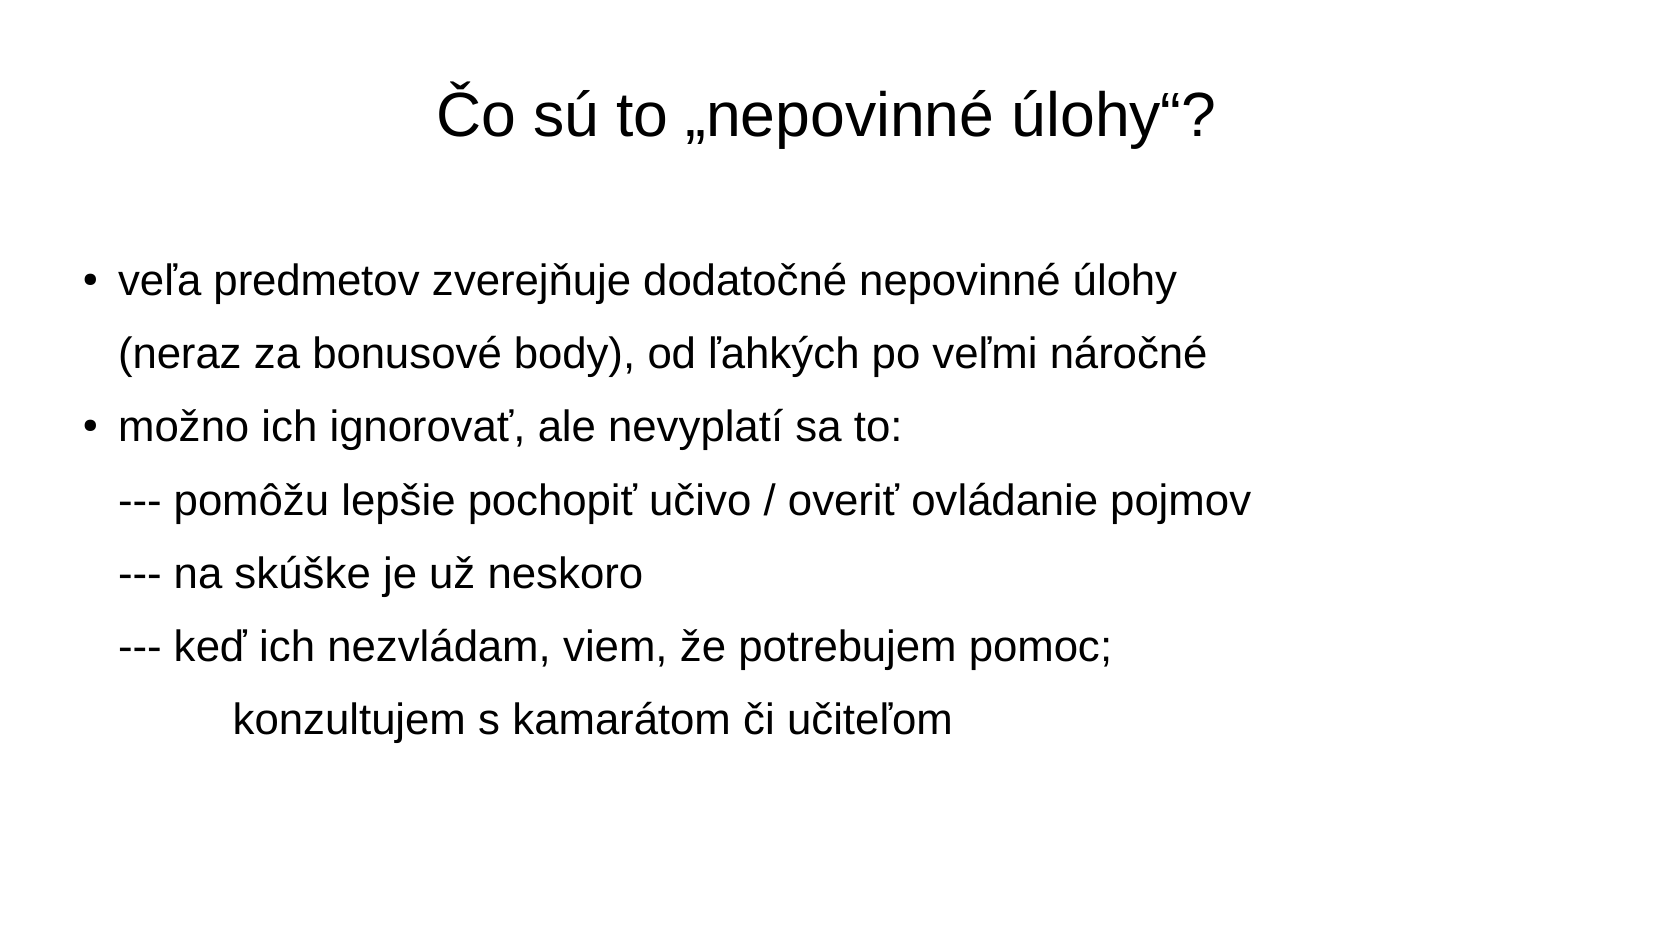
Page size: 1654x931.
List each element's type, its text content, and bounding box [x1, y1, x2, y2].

title Čo sú to „nepovinné úlohy“? [82, 37, 1571, 193]
subtitle veľa predmetov zverejňuje dodatočné nepovinné úlohy (neraz za bonusové body), od ľahkých po veľmi náročné možno ich ignorovať, ale nevyplatí sa to: --- pomôžu lepšie pochopiť učivo / overiť ovládanie pojmov --- na skúške je už neskoro --- keď ich nezvládam, viem, že potrebujem pomoc; konzultujem s kamarátom či učiteľom [82, 217, 1571, 758]
